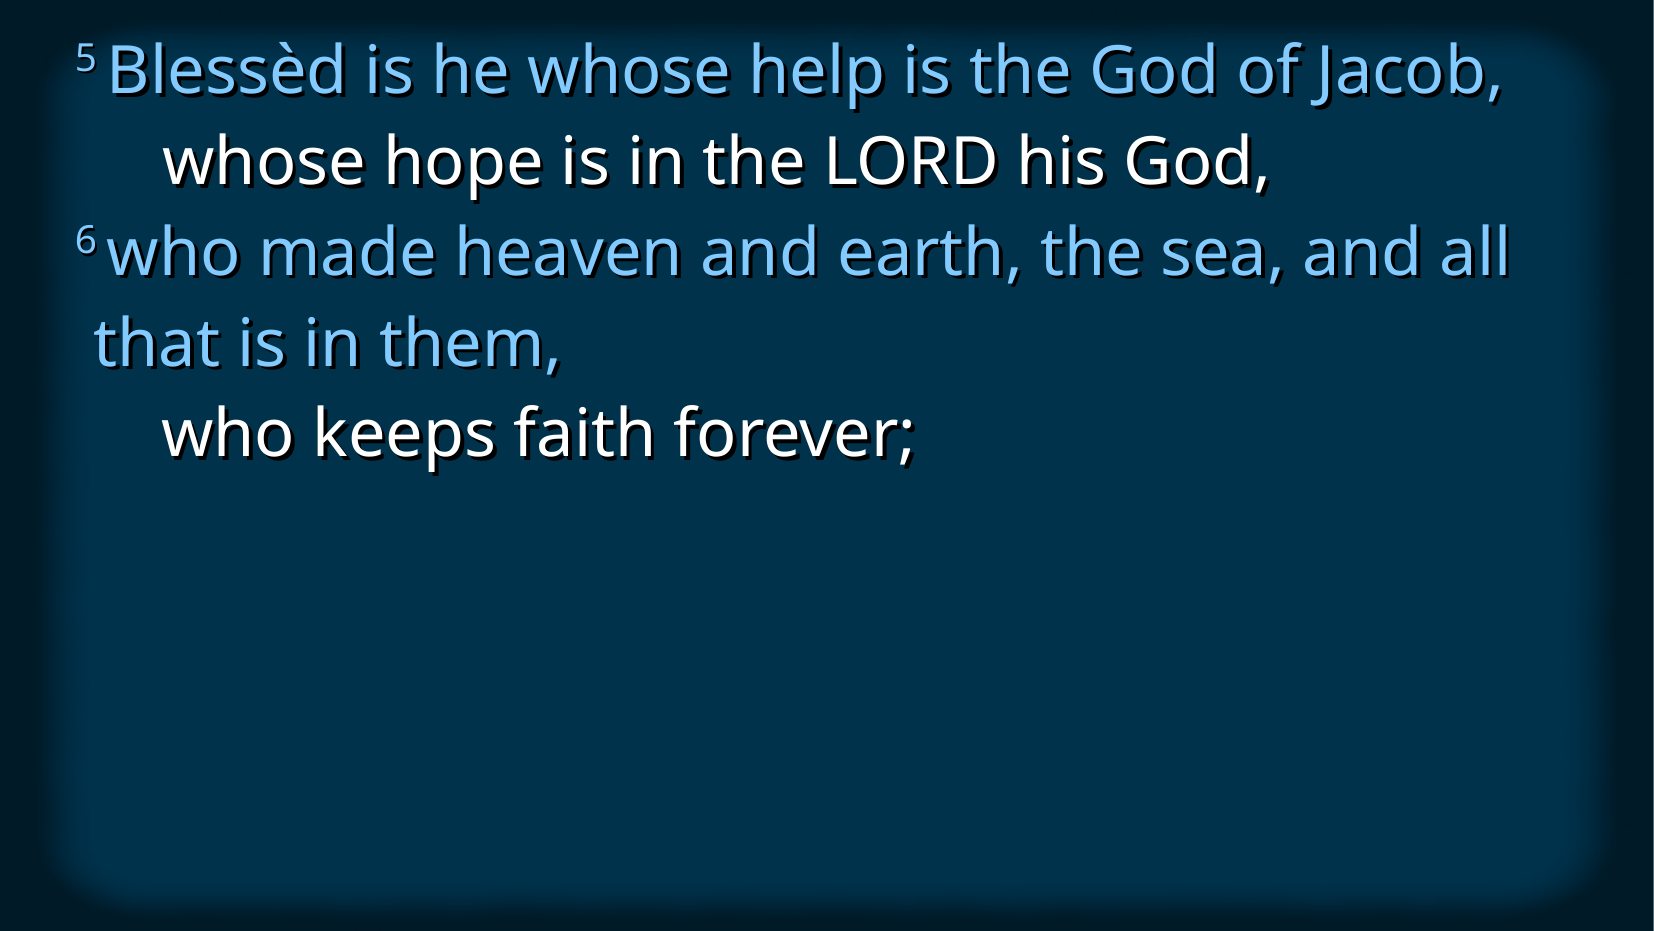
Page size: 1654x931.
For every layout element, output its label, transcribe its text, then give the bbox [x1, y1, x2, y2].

picture [0, 0, 1654, 931]
text_box 5 Blessèd is he whose help is the God of Jacob, whose hope is in the LORD his God, 6 who made heaven and earth, the sea, and all that is in them, who keeps faith forever; [60, 15, 1591, 474]
